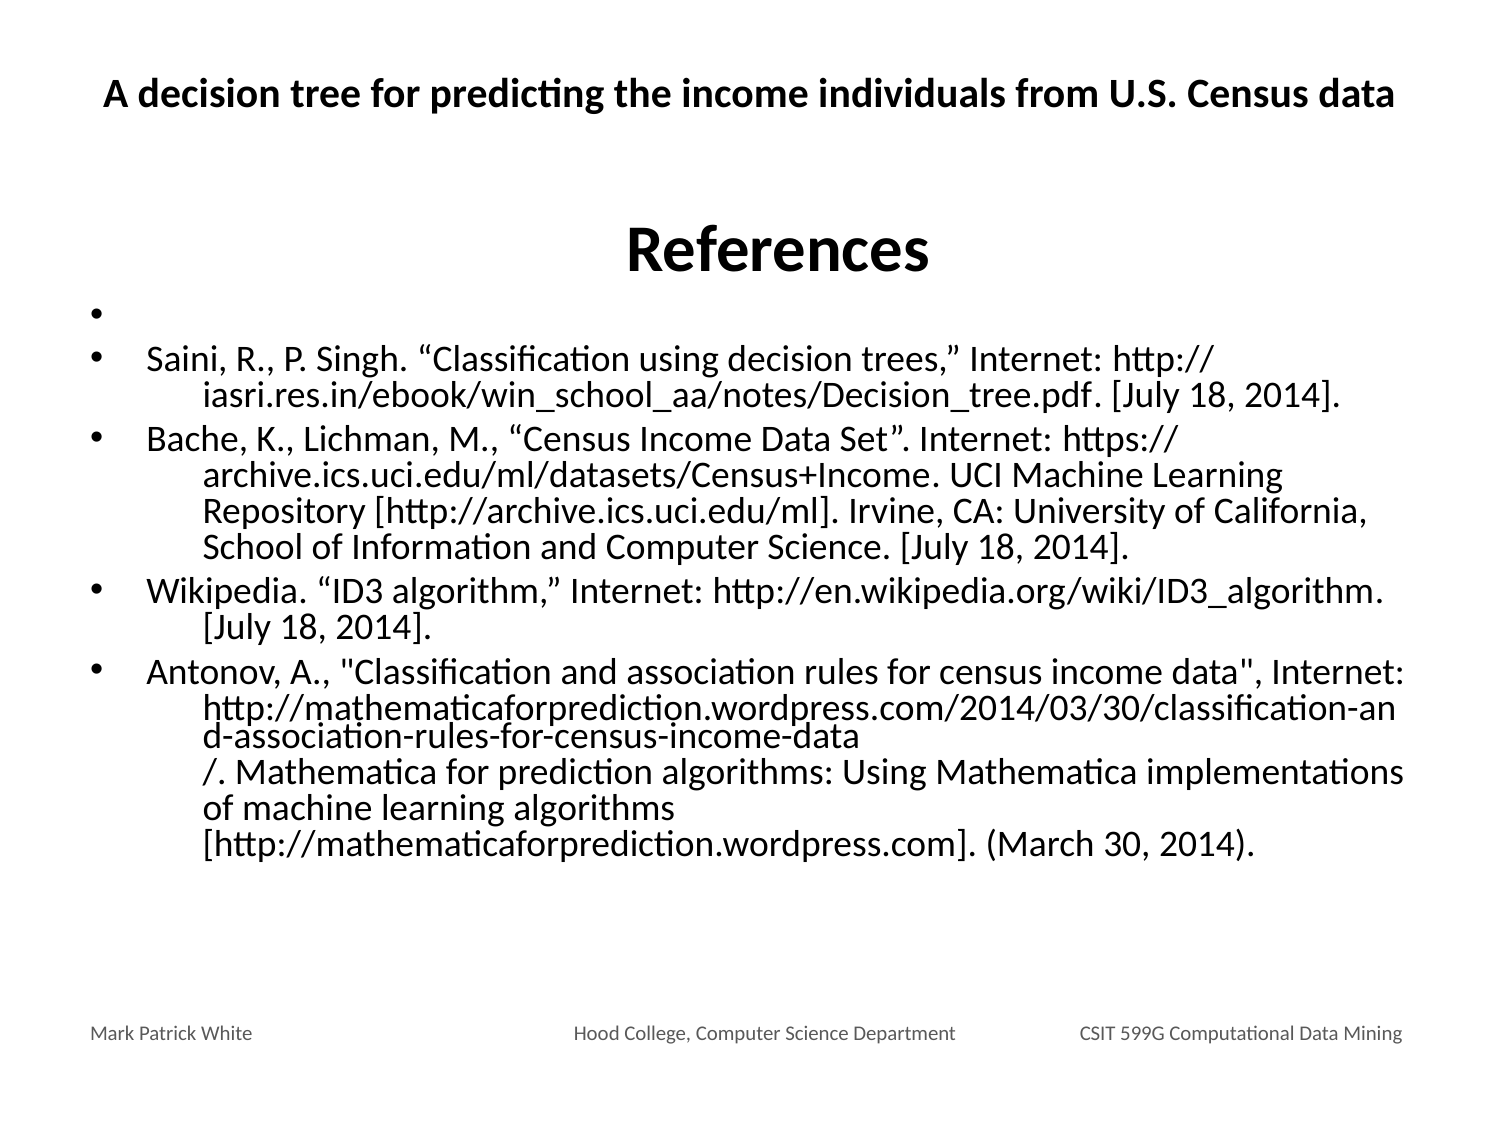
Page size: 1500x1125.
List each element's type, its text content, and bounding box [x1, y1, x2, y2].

list References Saini, R., P. Singh. “Classification using decision trees,” Internet: http://iasri.res.in/ebook/win_school_aa/notes/Decision_tree.pdf. [July 18, 2014]. Bache, K., Lichman, M., “Census Income Data Set”. Internet: https://archive.ics.uci.edu/ml/datasets/Census+Income. UCI Machine Learning Repository [http://archive.ics.uci.edu/ml]. Irvine, CA: University of California, School of Information and Computer Science. [July 18, 2014]. Wikipedia. “ID3 algorithm,” Internet: http://en.wikipedia.org/wiki/ID3_algorithm. [July 18, 2014]. Antonov, A., "Classification and association rules for census income data", Internet: http://mathematicaforprediction.wordpress.com/2014/03/30/classification-and-association-rules-for-census-income-data/. Mathematica for prediction algorithms: Using Mathematica implementations of machine learning algorithms [http://mathematicaforprediction.wordpress.com]. (March 30, 2014). [75, 212, 1426, 950]
title A decision tree for predicting the income individuals from U.S. Census data [75, 45, 1426, 138]
text_box Mark Patrick White Hood College, Computer Science Department CSIT 599G Computational Data Mining [75, 1012, 1426, 1053]
